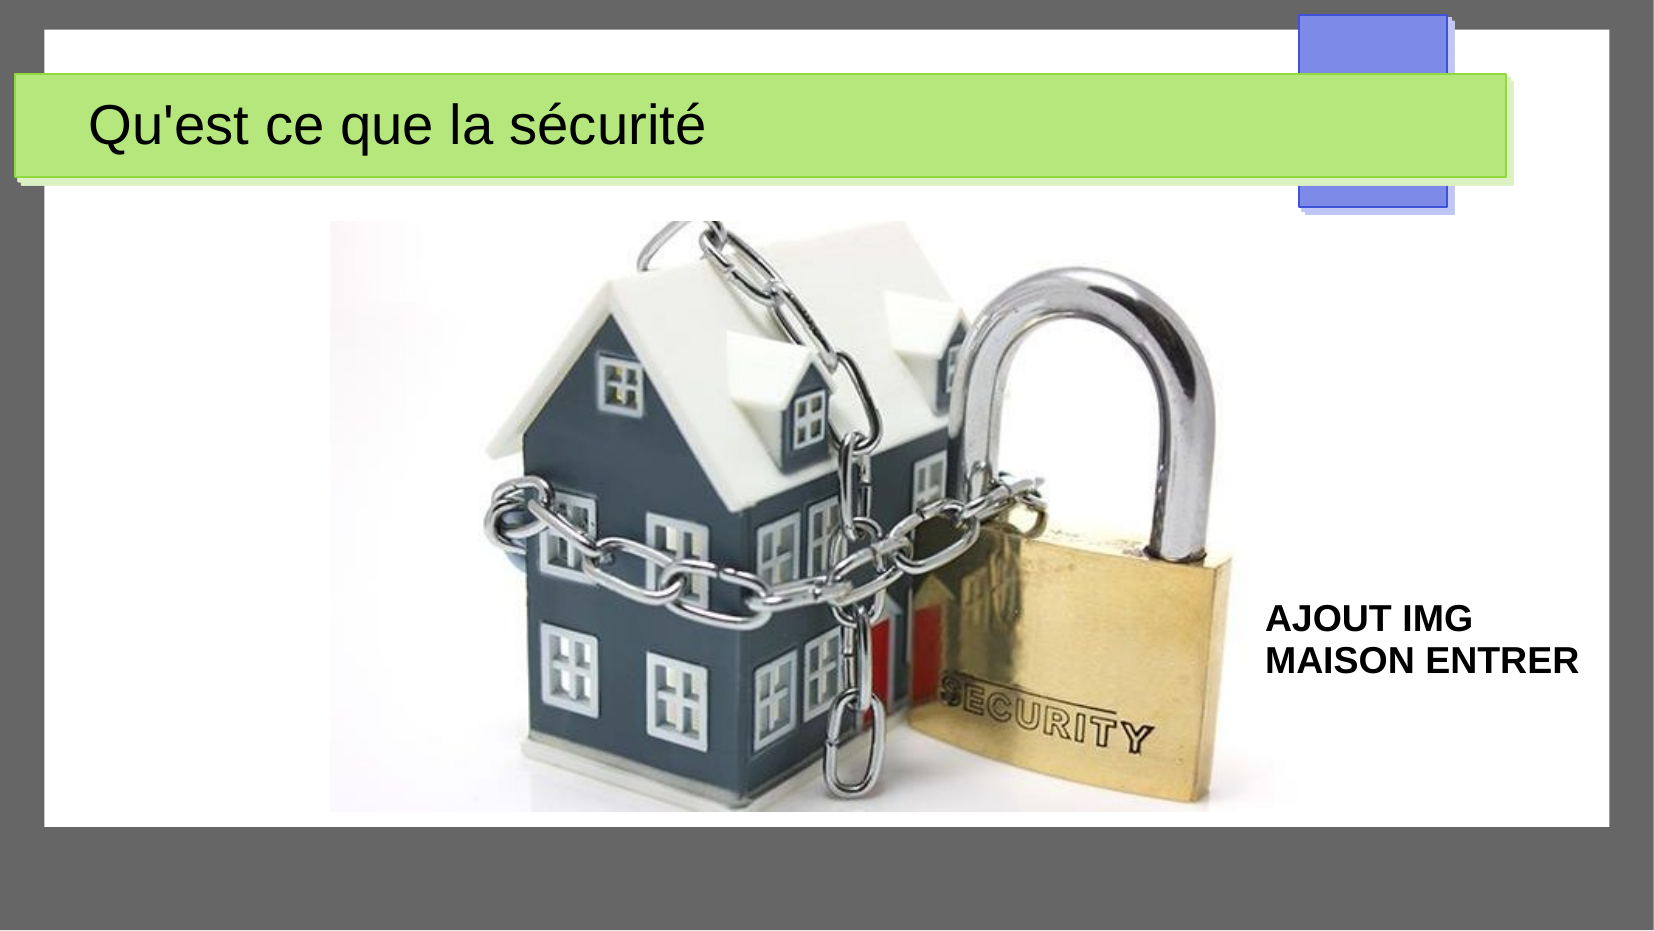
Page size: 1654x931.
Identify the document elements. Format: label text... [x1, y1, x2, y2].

picture [330, 221, 1323, 813]
text_box AJOUT IMG MAISON ENTRER [1250, 590, 1595, 732]
title Qu'est ce que la sécurité [88, 73, 1506, 178]
